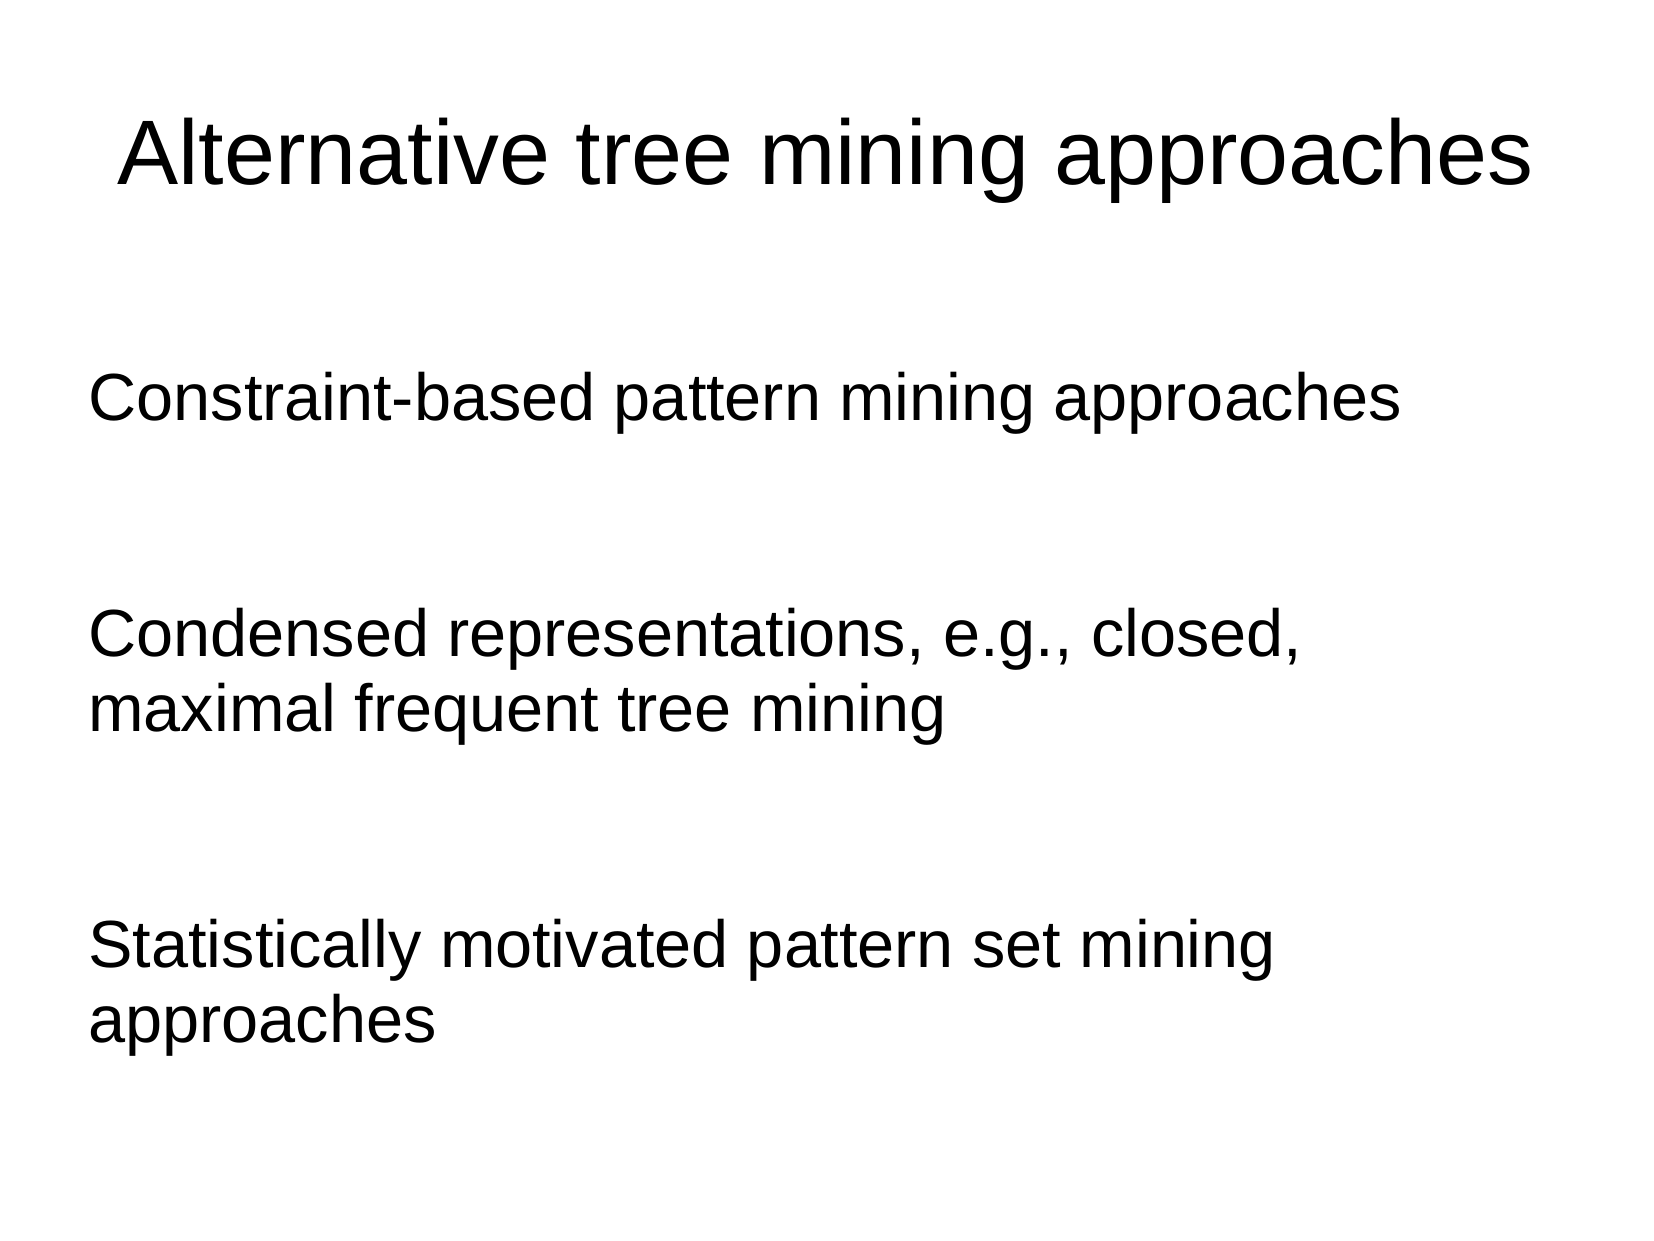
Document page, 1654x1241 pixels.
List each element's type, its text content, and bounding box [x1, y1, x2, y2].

list Constraint-based pattern mining approaches Condensed representations, e.g., closed, maximal frequent tree mining Statistically motivated pattern set mining approaches [88, 360, 1501, 1179]
title Alternative tree mining approaches [82, 49, 1571, 257]
